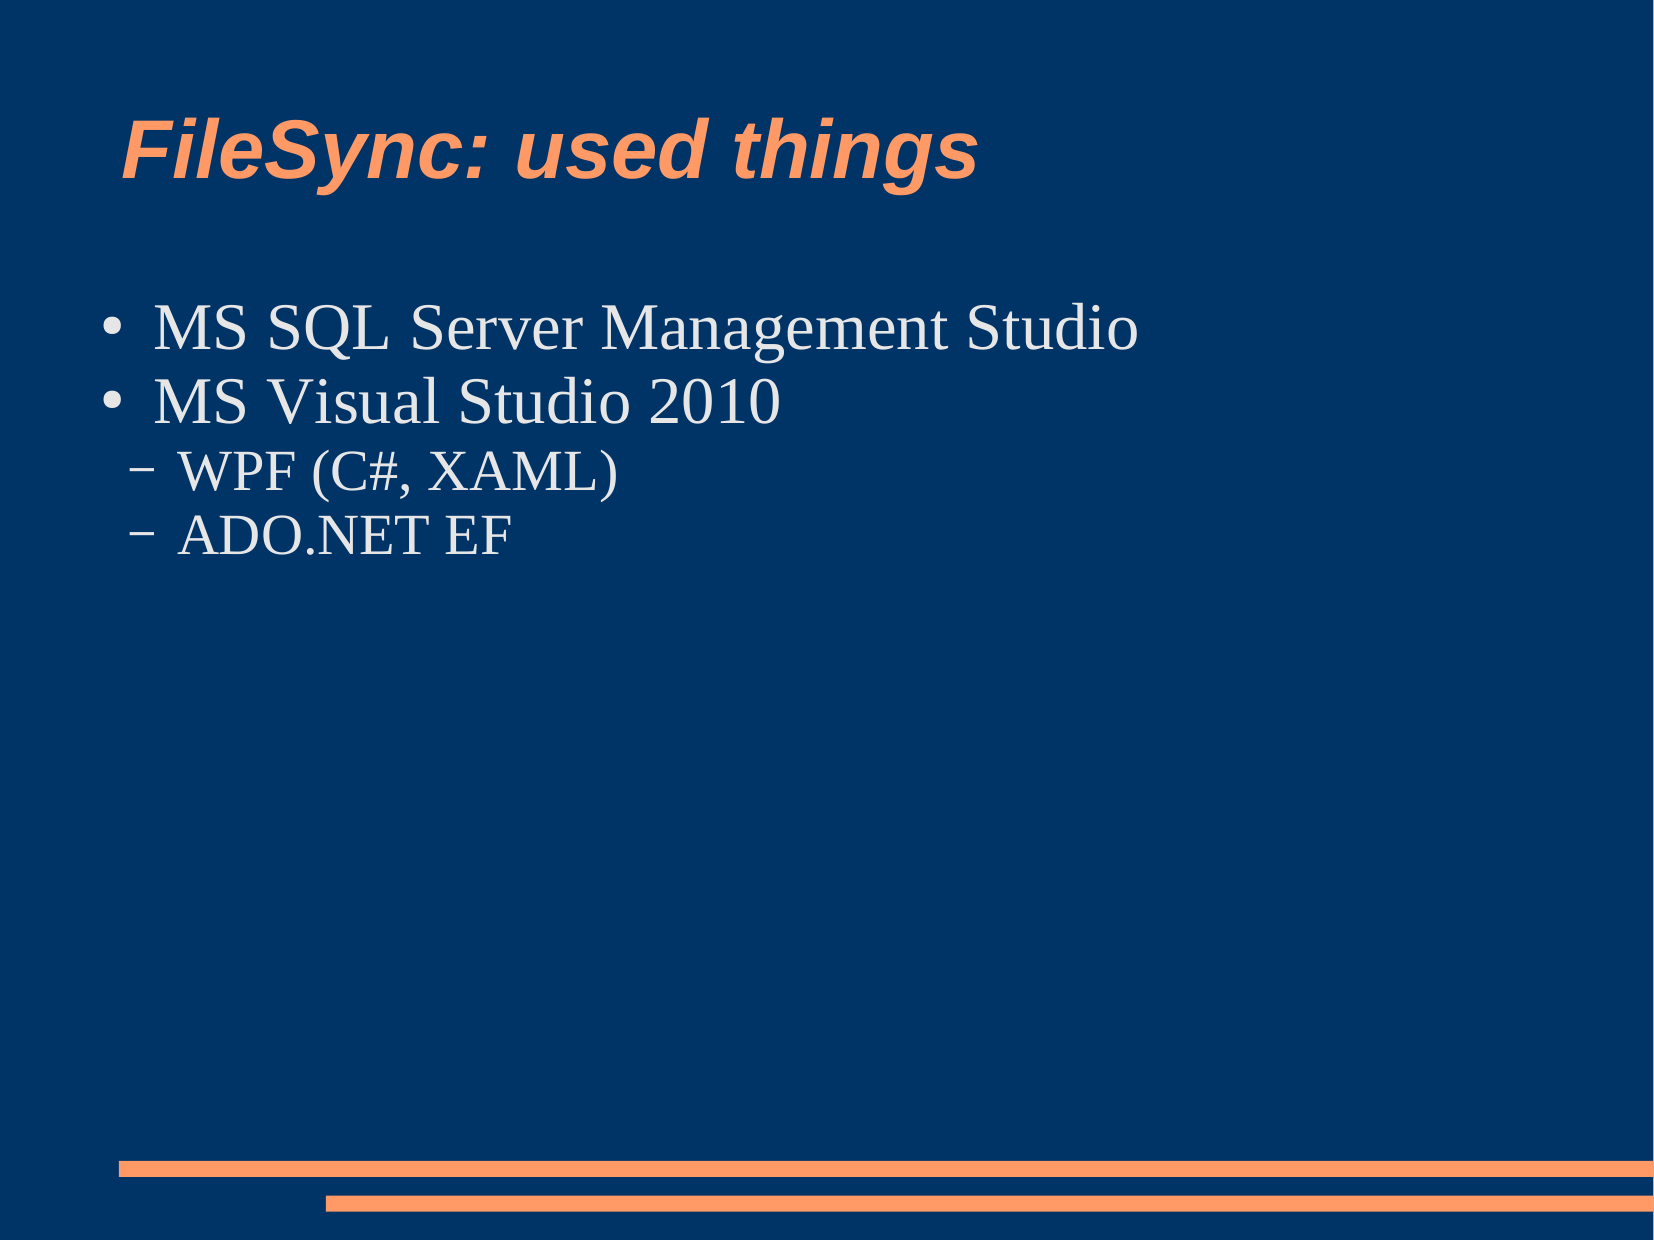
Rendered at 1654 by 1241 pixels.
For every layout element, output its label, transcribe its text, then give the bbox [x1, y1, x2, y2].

list MS SQL Server Management Studio MS Visual Studio 2010 WPF (C#, XAML) ADO.NET EF [82, 290, 1571, 1094]
title FileSync: used things [121, 46, 1534, 254]
